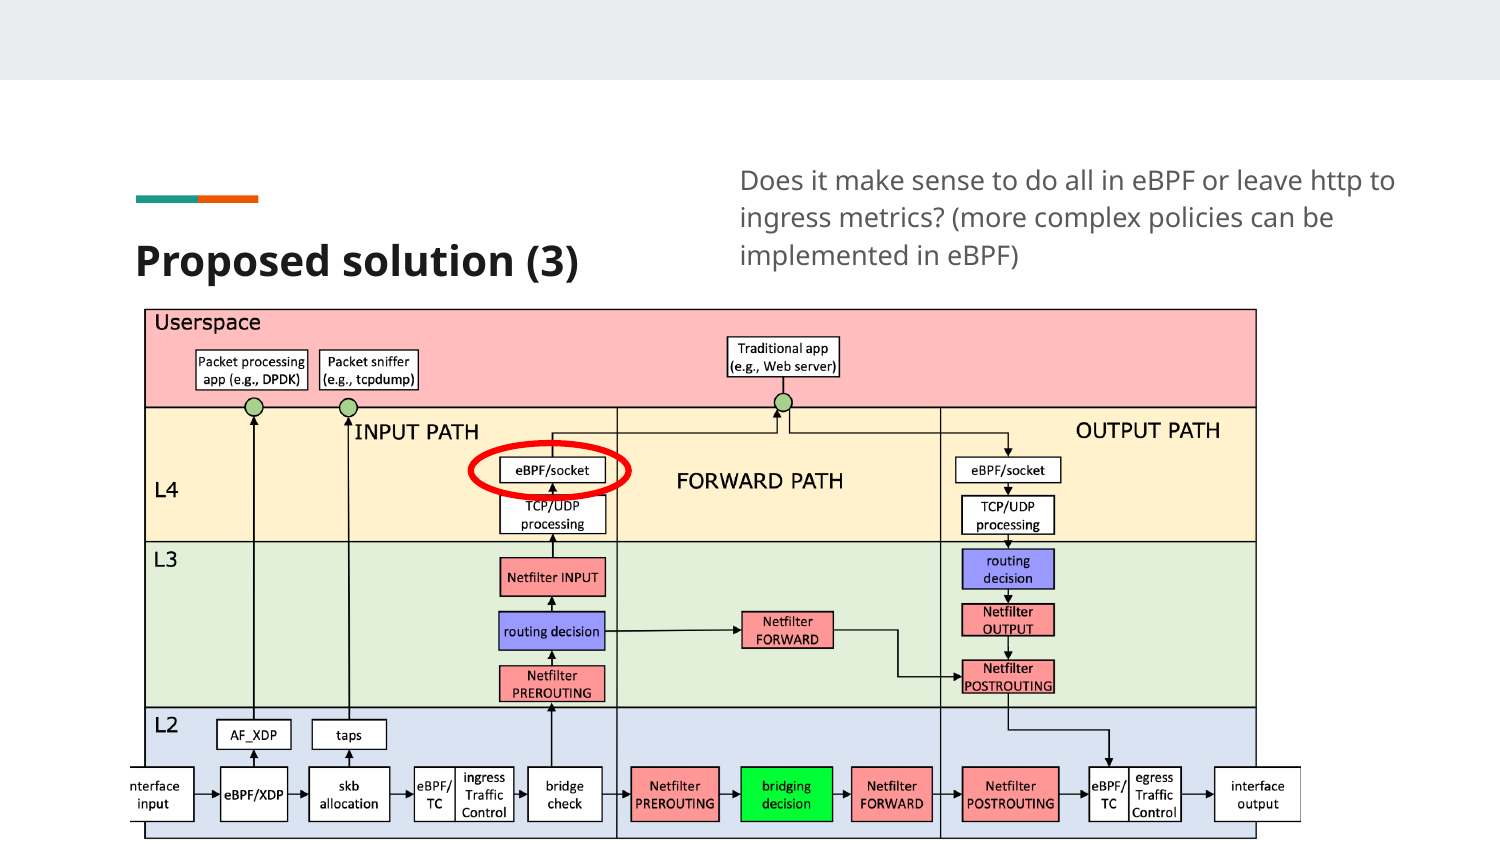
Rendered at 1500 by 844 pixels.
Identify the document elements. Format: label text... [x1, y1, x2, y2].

text_box Does it make sense to do all in eBPF or leave http to ingress metrics? (more complex policies can be implemented in eBPF) [724, 143, 1427, 286]
title Proposed solution (3) [119, 216, 1381, 305]
picture [130, 304, 1301, 844]
